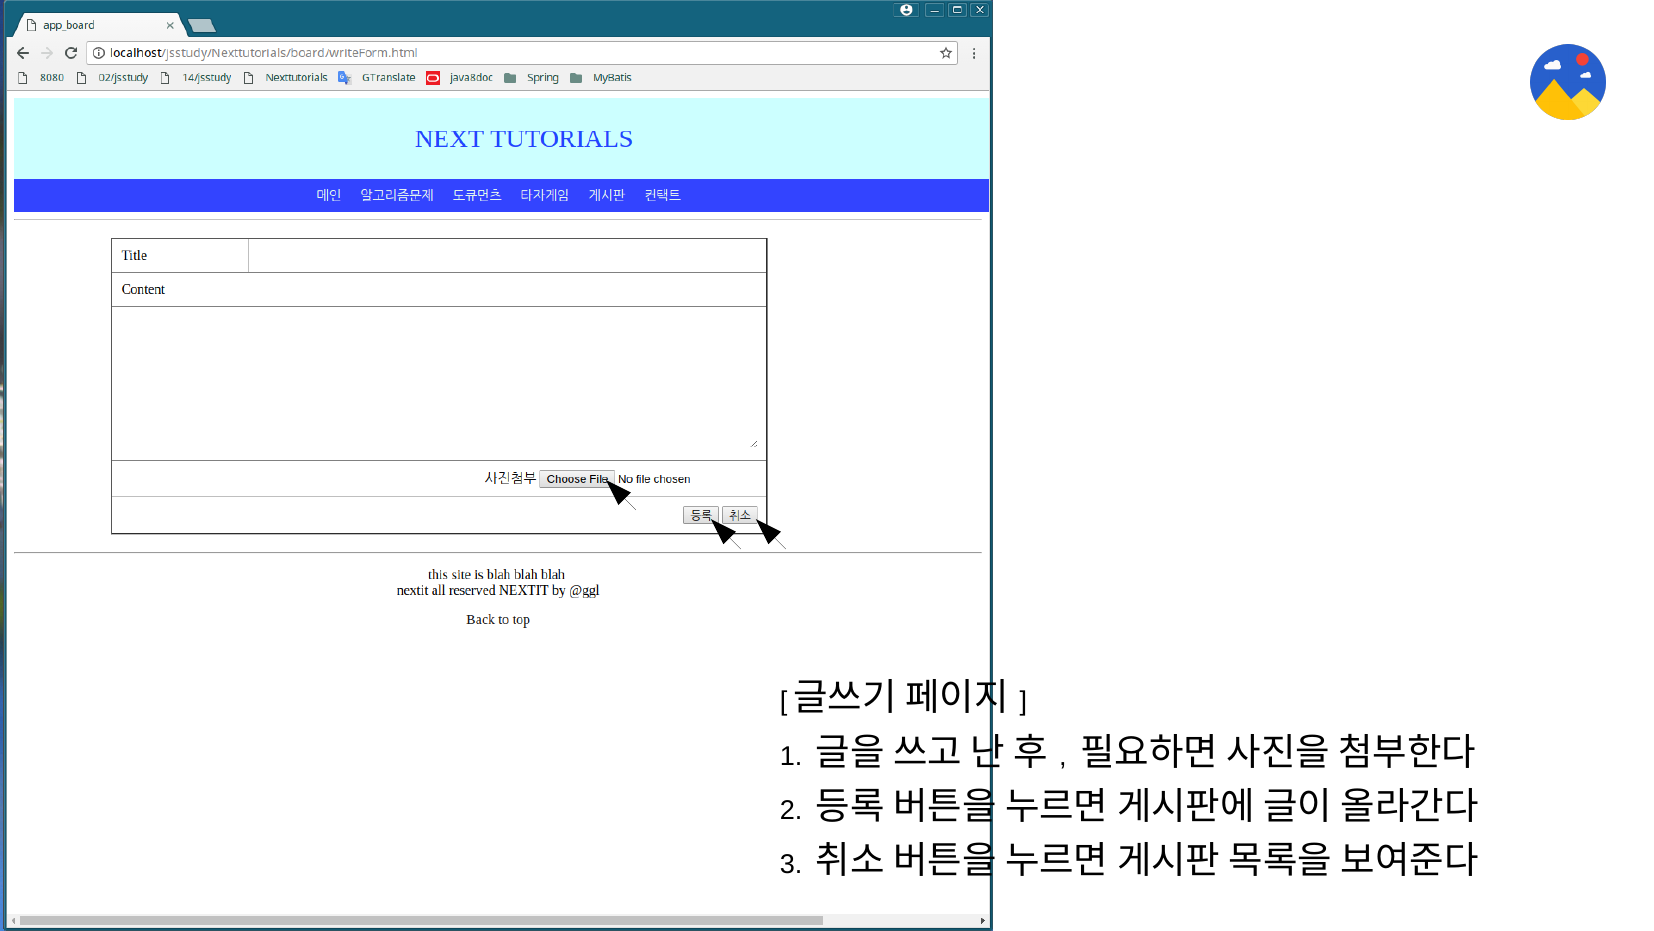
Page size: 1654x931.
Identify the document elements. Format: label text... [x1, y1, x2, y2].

picture [0, 0, 993, 931]
picture [912, 850, 920, 855]
text_box [글쓰기 페이지] 1. 글을 쓰고 난 후, 필요하면 사진을 첨부한다 2. 등록 버튼을 누르면 게시판에 글이 올라간다 3. 취소 버튼을 누르면 게시판 목록을 보여준다 [765, 660, 1555, 850]
picture [1530, 44, 1606, 121]
picture [899, 856, 909, 865]
